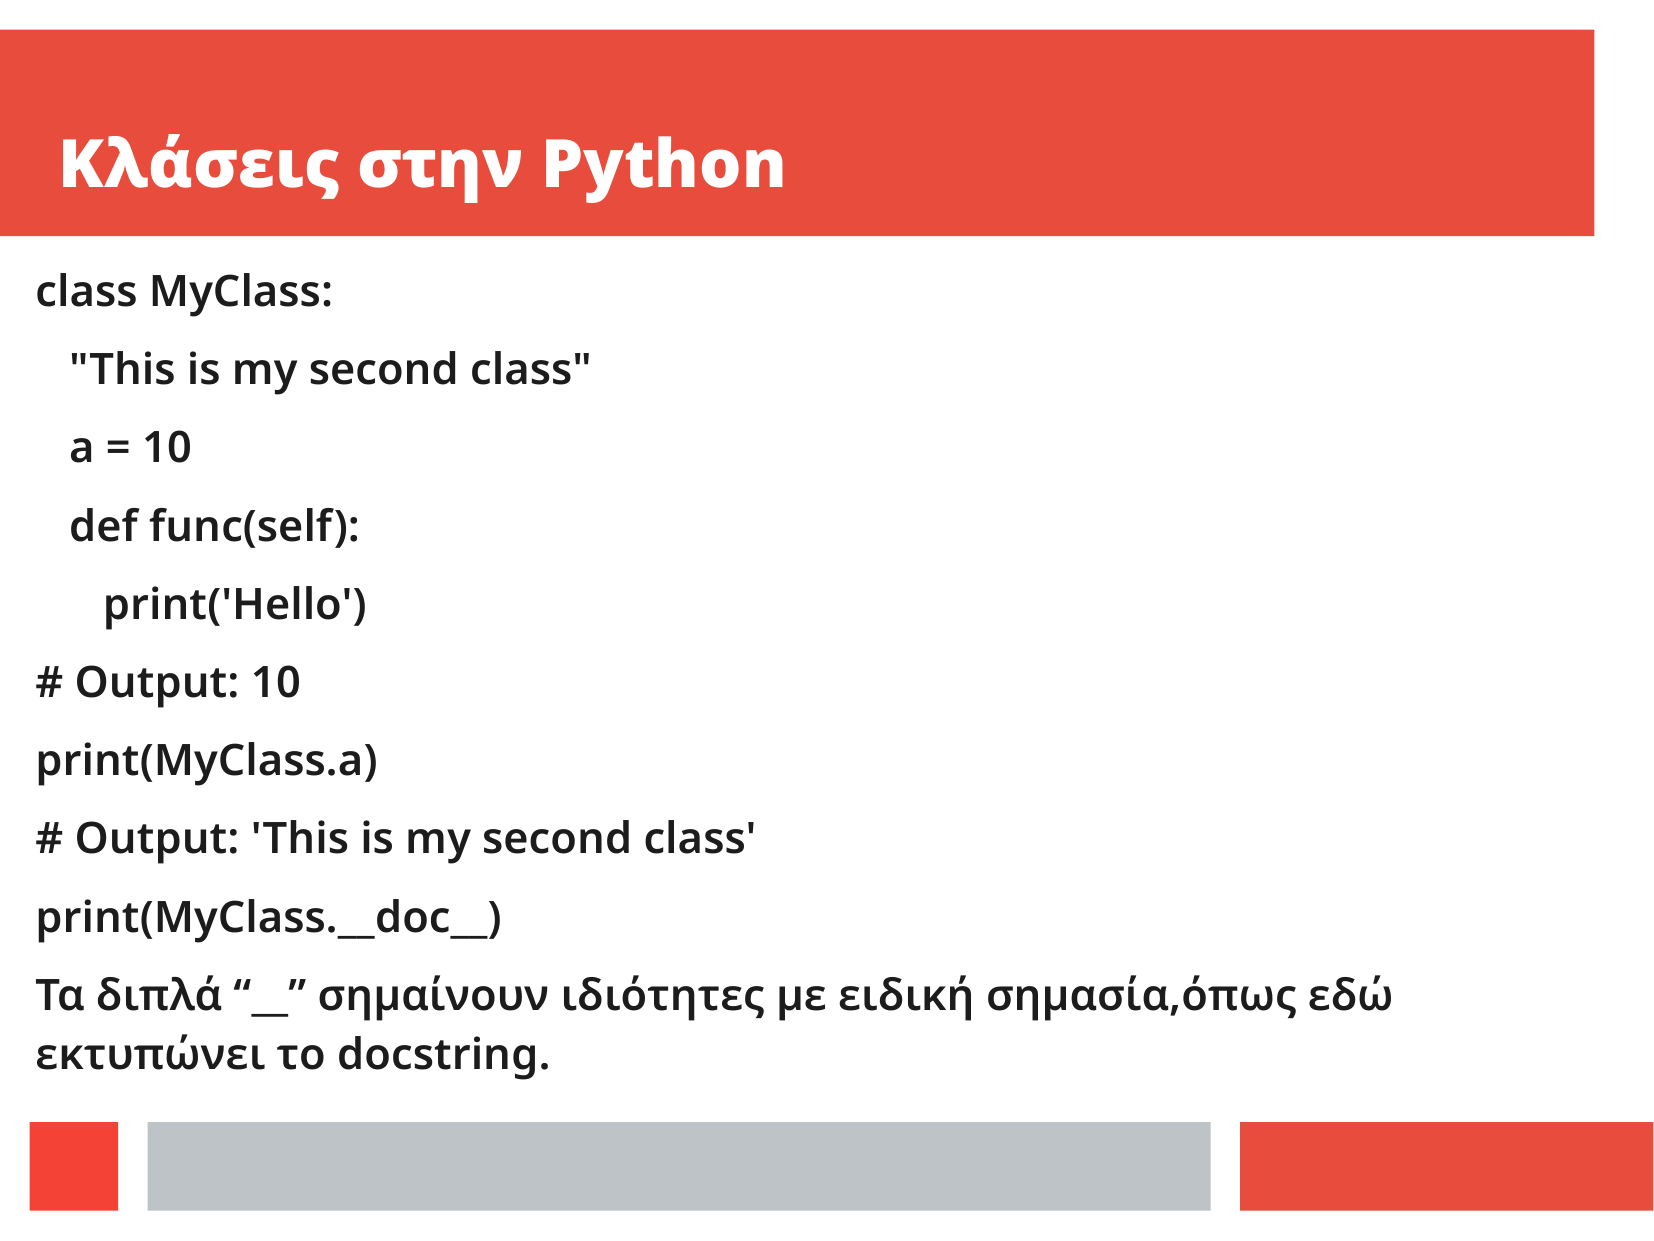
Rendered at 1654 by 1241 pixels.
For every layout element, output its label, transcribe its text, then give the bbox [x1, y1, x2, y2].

title Κλάσεις στην Python [59, 59, 1595, 207]
list class MyClass: "This is my second class" a = 10 def func(self): print('Hello') # Output: 10 print(MyClass.a) # Output: 'This is my second class' print(MyClass.__doc__) Τα διπλά “__” σημαίνουν ιδιότητες με ειδική σημασία,όπως εδώ εκτυπώνει το docstring. [35, 259, 1619, 1093]
